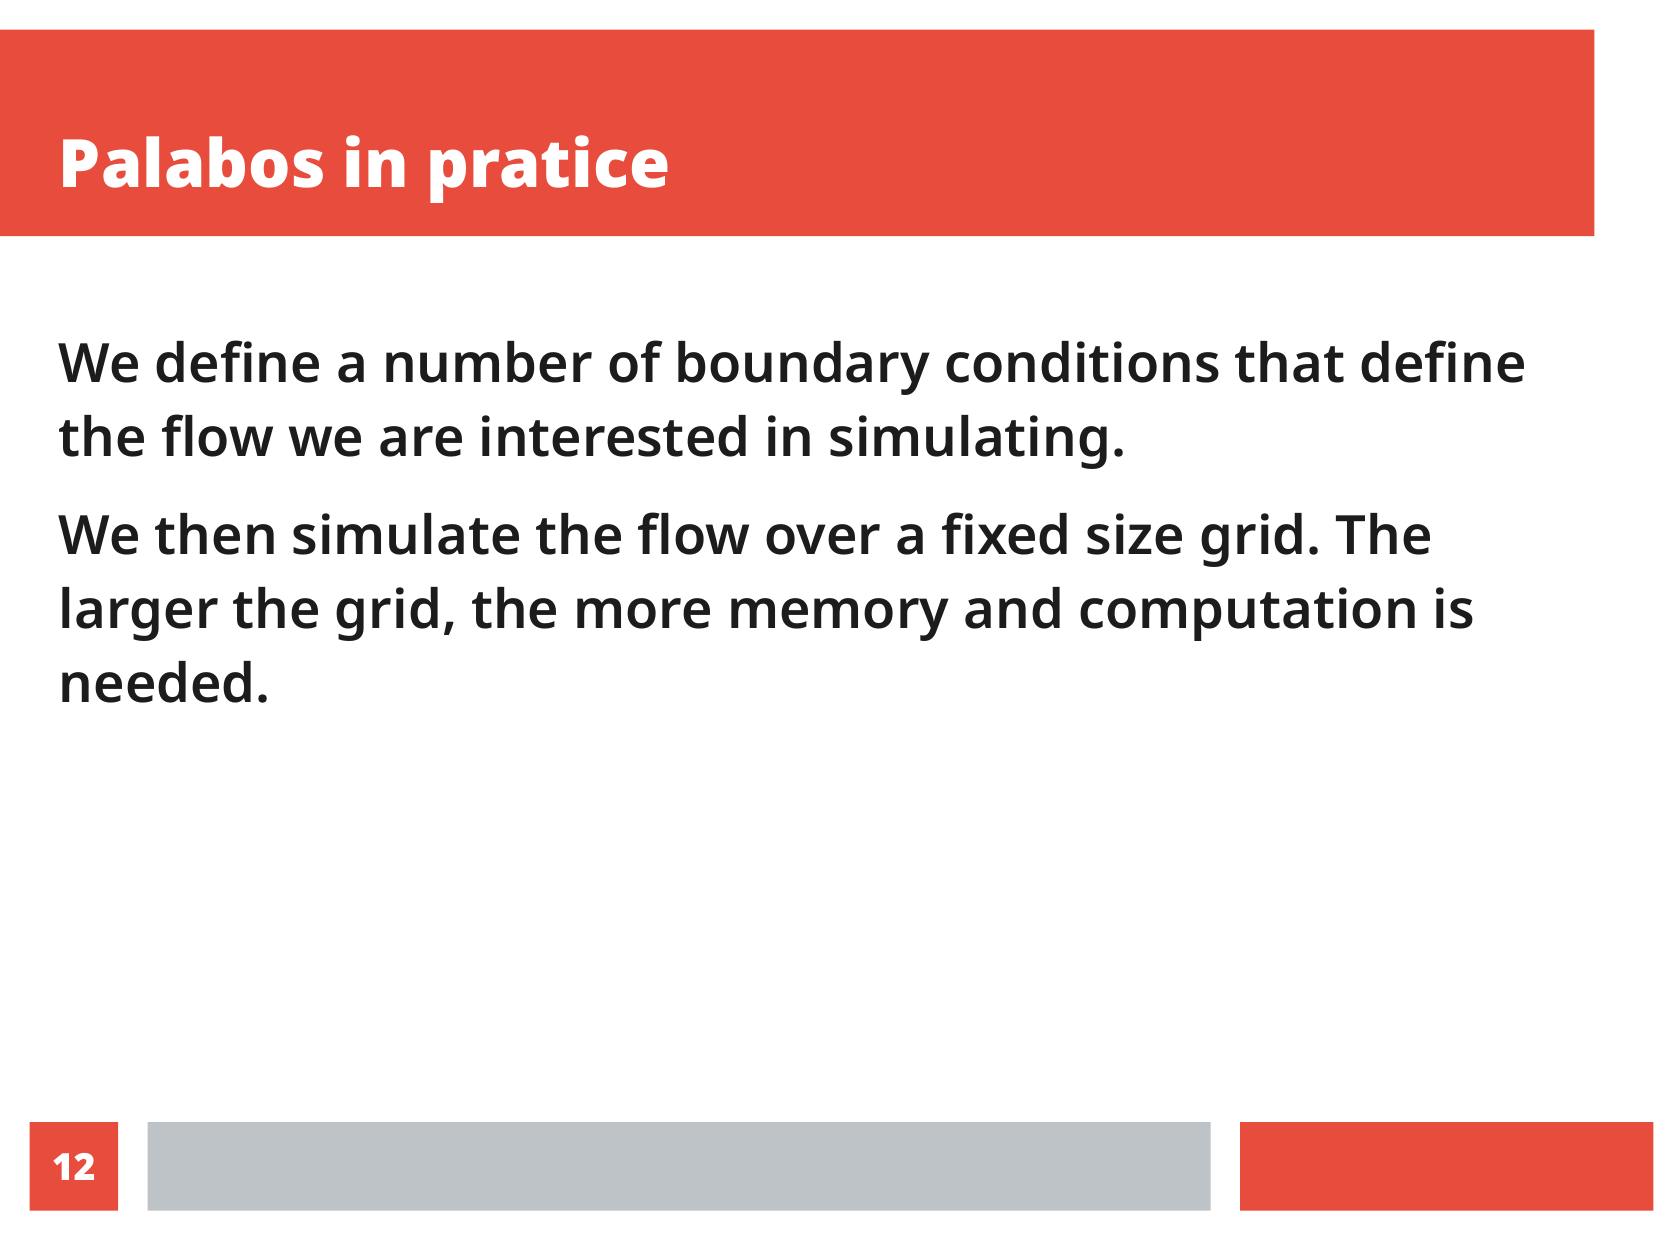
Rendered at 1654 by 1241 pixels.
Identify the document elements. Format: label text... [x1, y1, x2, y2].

title Palabos in pratice [59, 59, 1595, 207]
list We define a number of boundary conditions that define the flow we are interested in simulating. We then simulate the flow over a fixed size grid. The larger the grid, the more memory and computation is needed. [59, 324, 1565, 1093]
